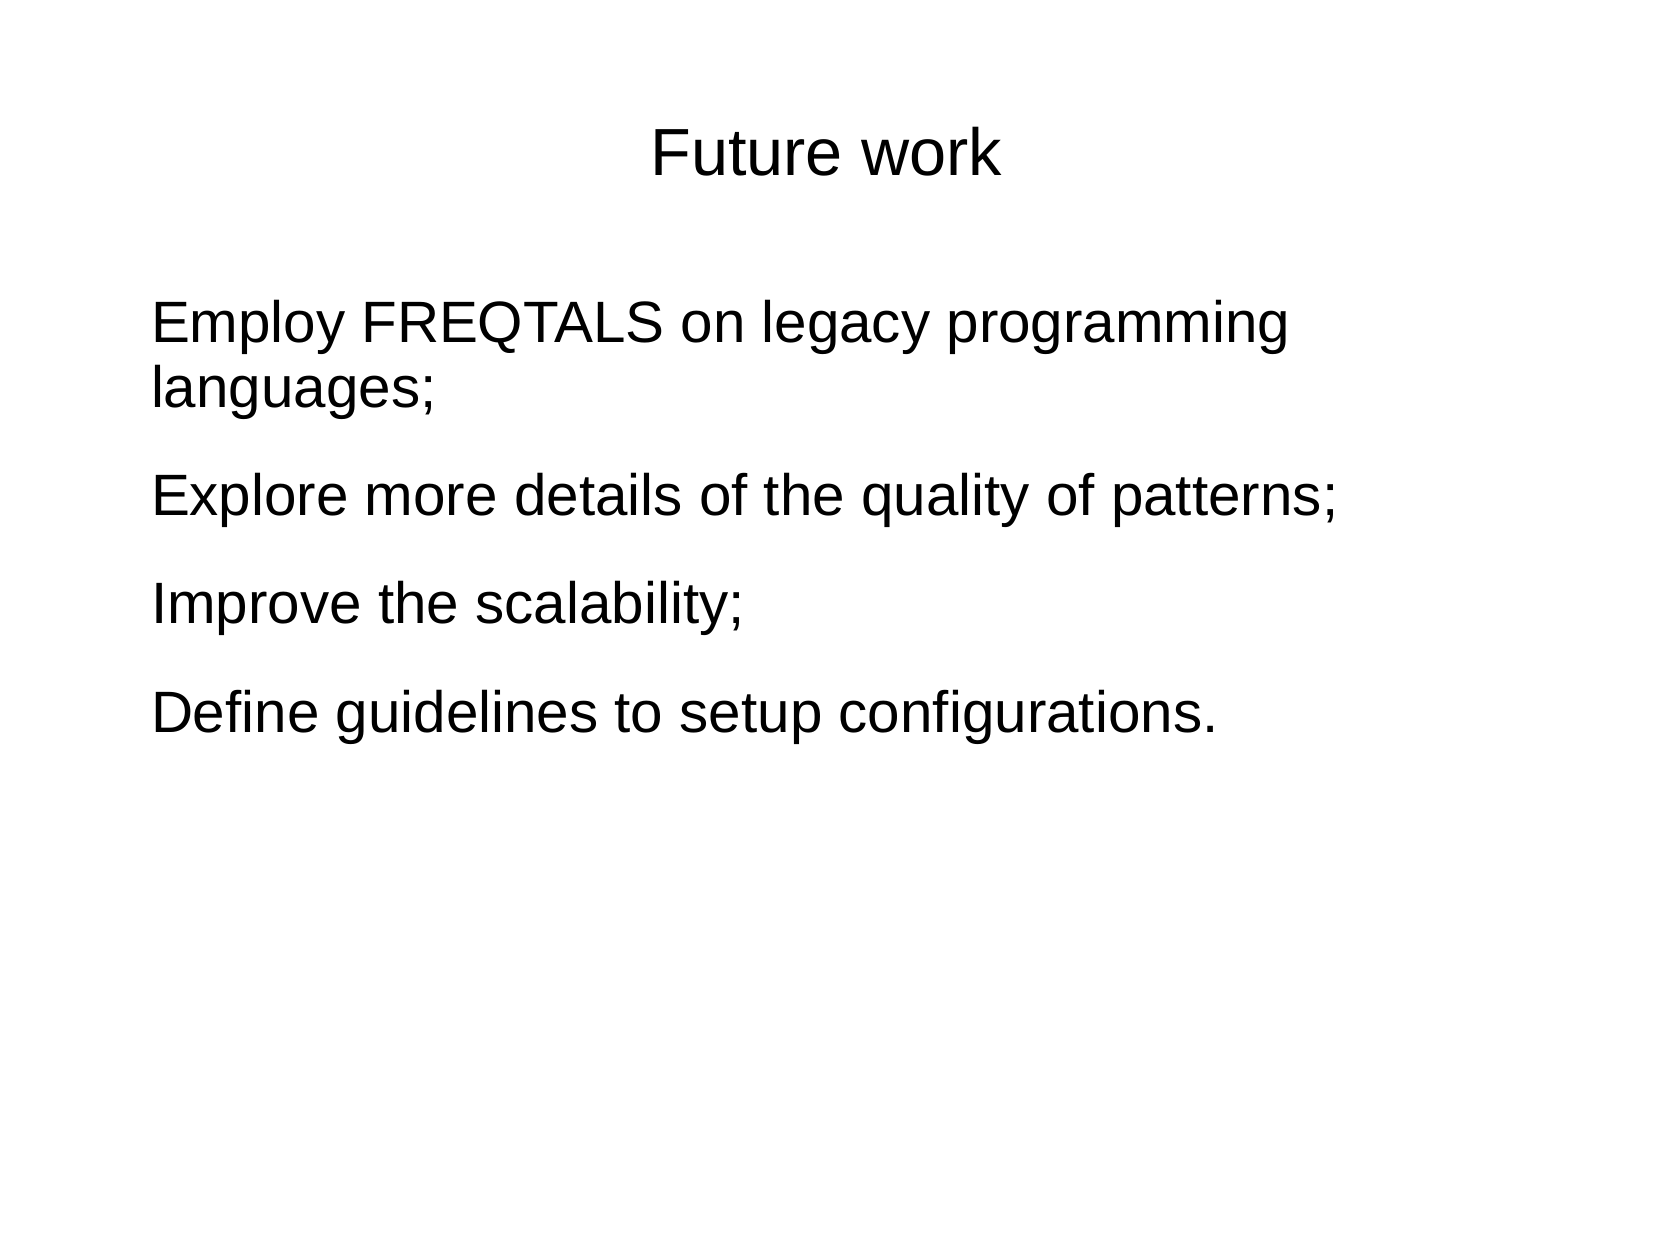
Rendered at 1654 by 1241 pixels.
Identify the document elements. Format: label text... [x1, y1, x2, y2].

title Future work [82, 49, 1571, 257]
list Employ FREQTALS on legacy programming languages; Explore more details of the quality of patterns; Improve the scalability; Define guidelines to setup configurations. [80, 289, 1569, 1068]
